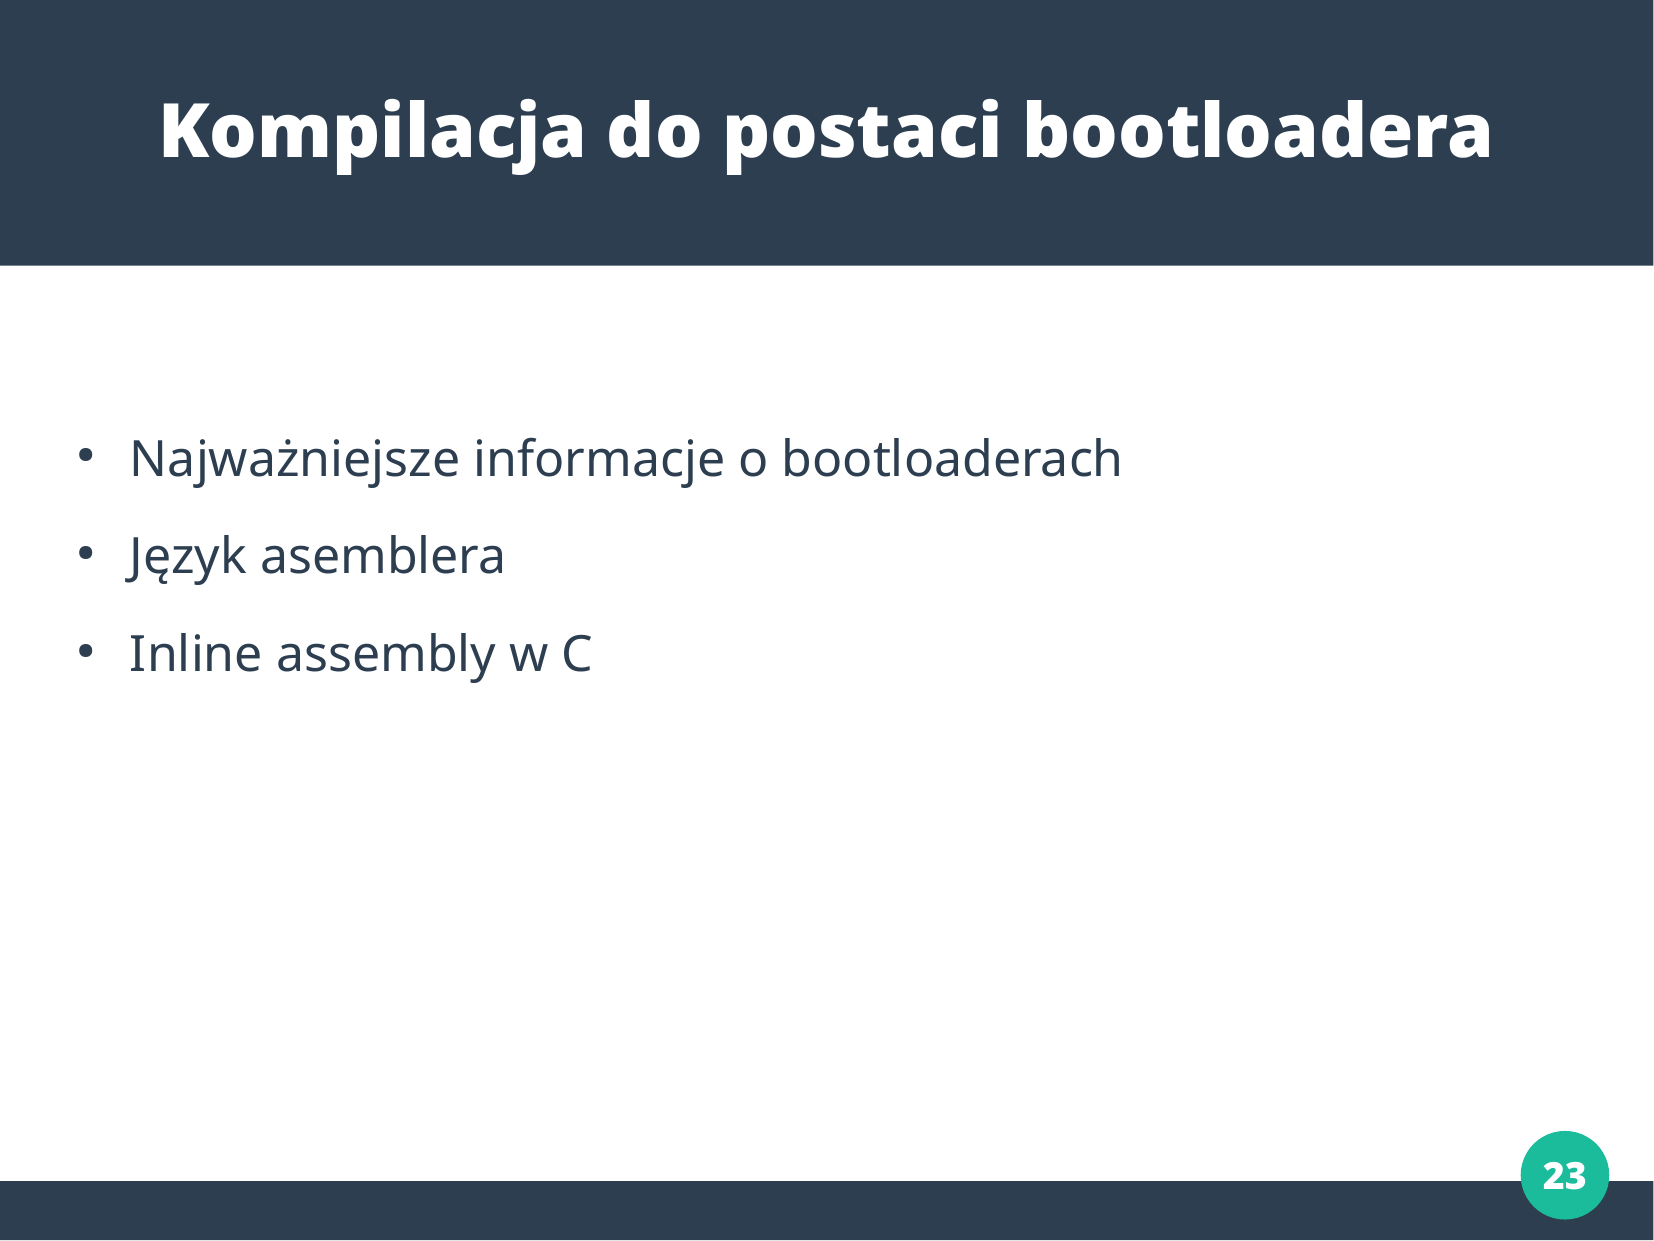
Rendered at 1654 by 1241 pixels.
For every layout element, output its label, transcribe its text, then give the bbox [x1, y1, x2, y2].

list Najważniejsze informacje o bootloaderach Język asemblera Inline assembly w C [59, 324, 1595, 1152]
title Kompilacja do postaci bootloadera [59, 49, 1595, 207]
